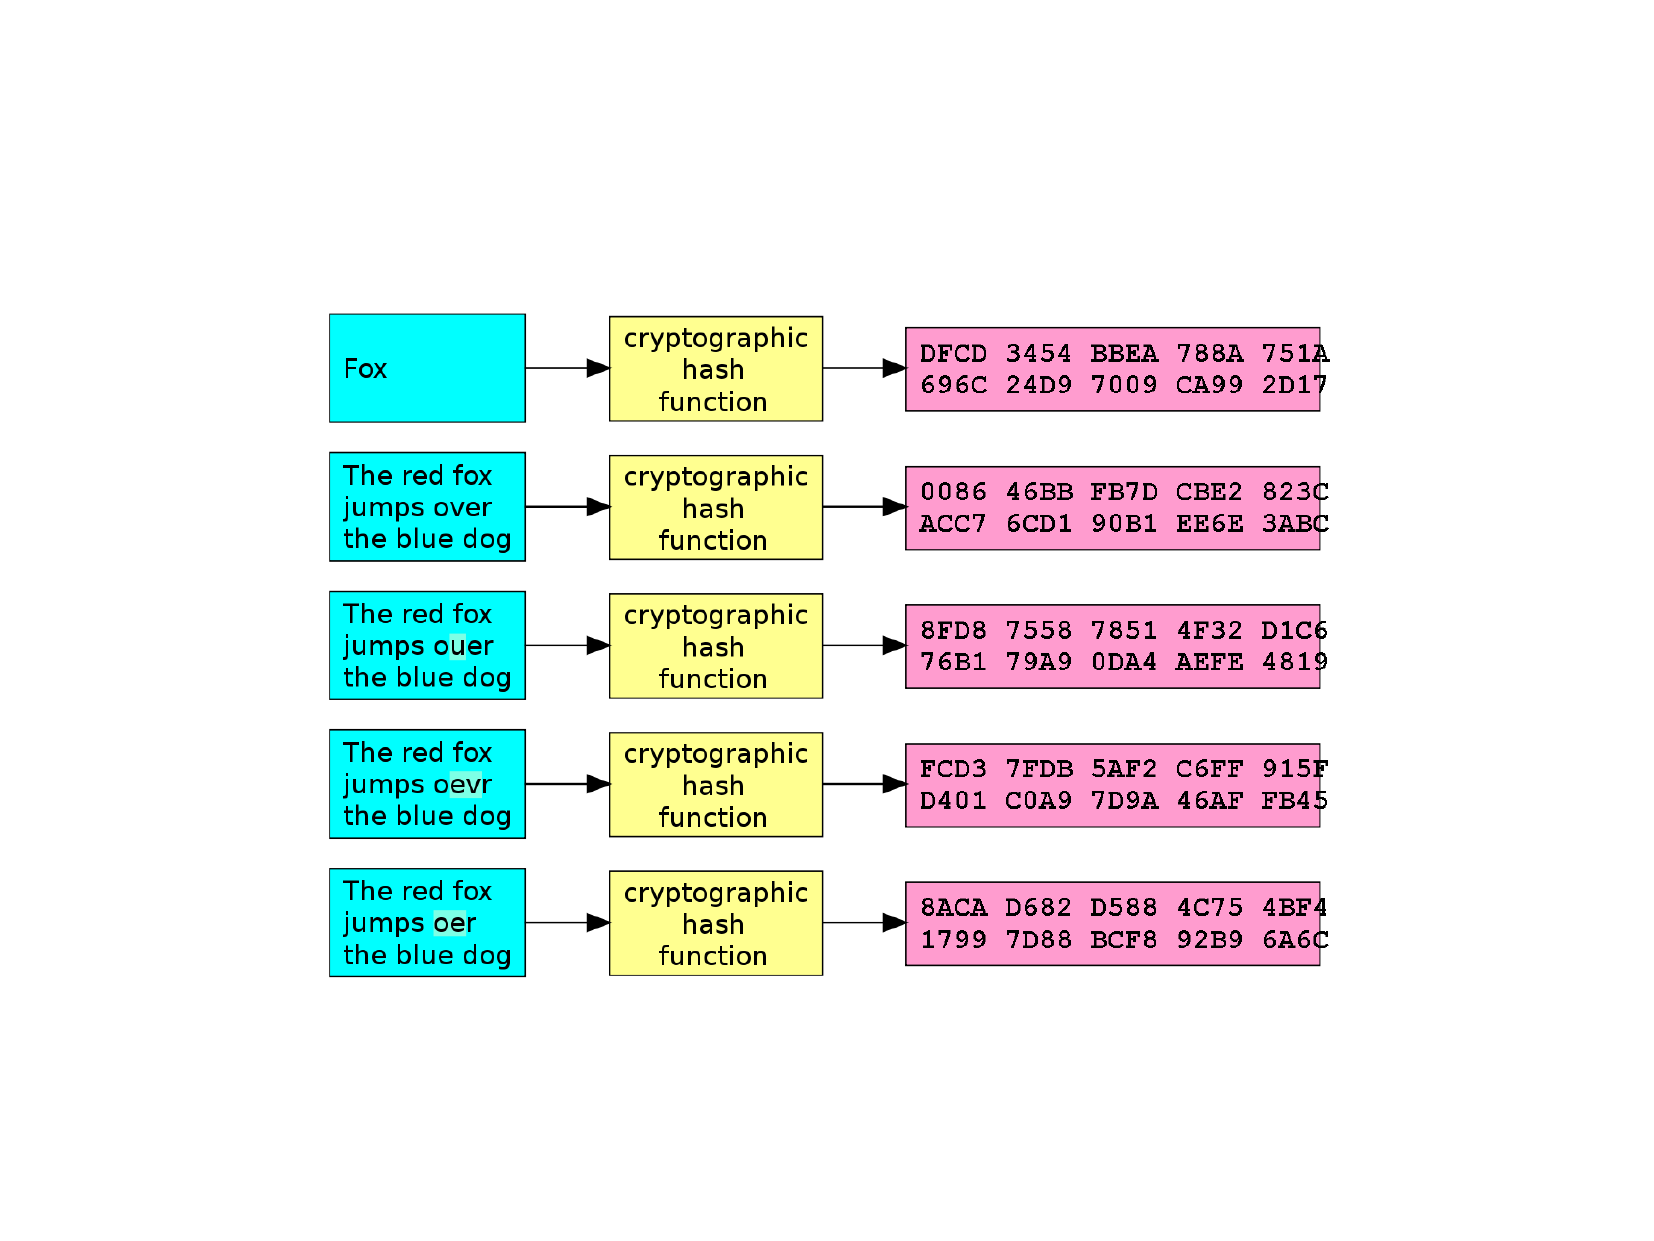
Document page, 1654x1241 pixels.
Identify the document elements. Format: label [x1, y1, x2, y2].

picture [312, 311, 1337, 993]
